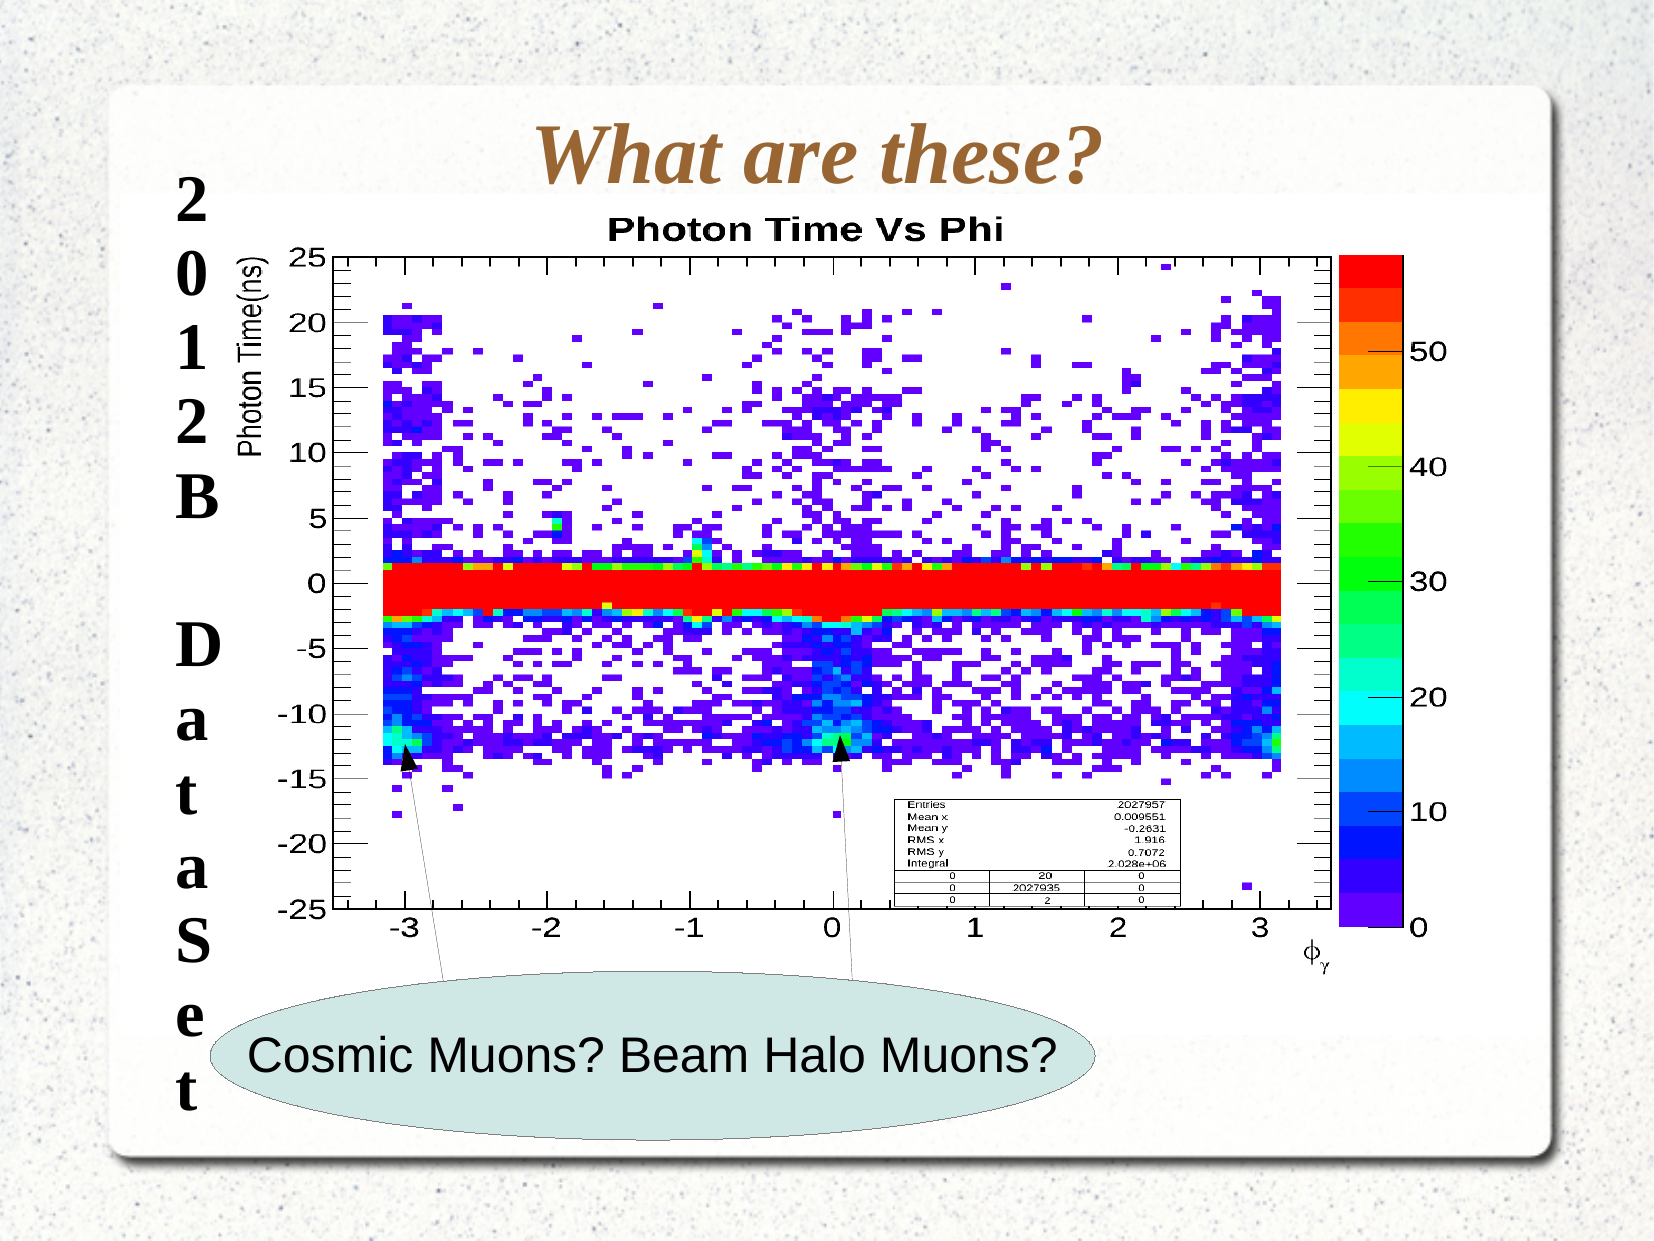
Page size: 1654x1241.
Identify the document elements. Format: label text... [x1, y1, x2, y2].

title What are these? [360, 105, 1276, 204]
list 2012B DataSet [105, 162, 196, 1126]
text_box Cosmic Muons? Beam Halo Muons? [210, 971, 1096, 1141]
picture [0, 0, 1654, 1241]
